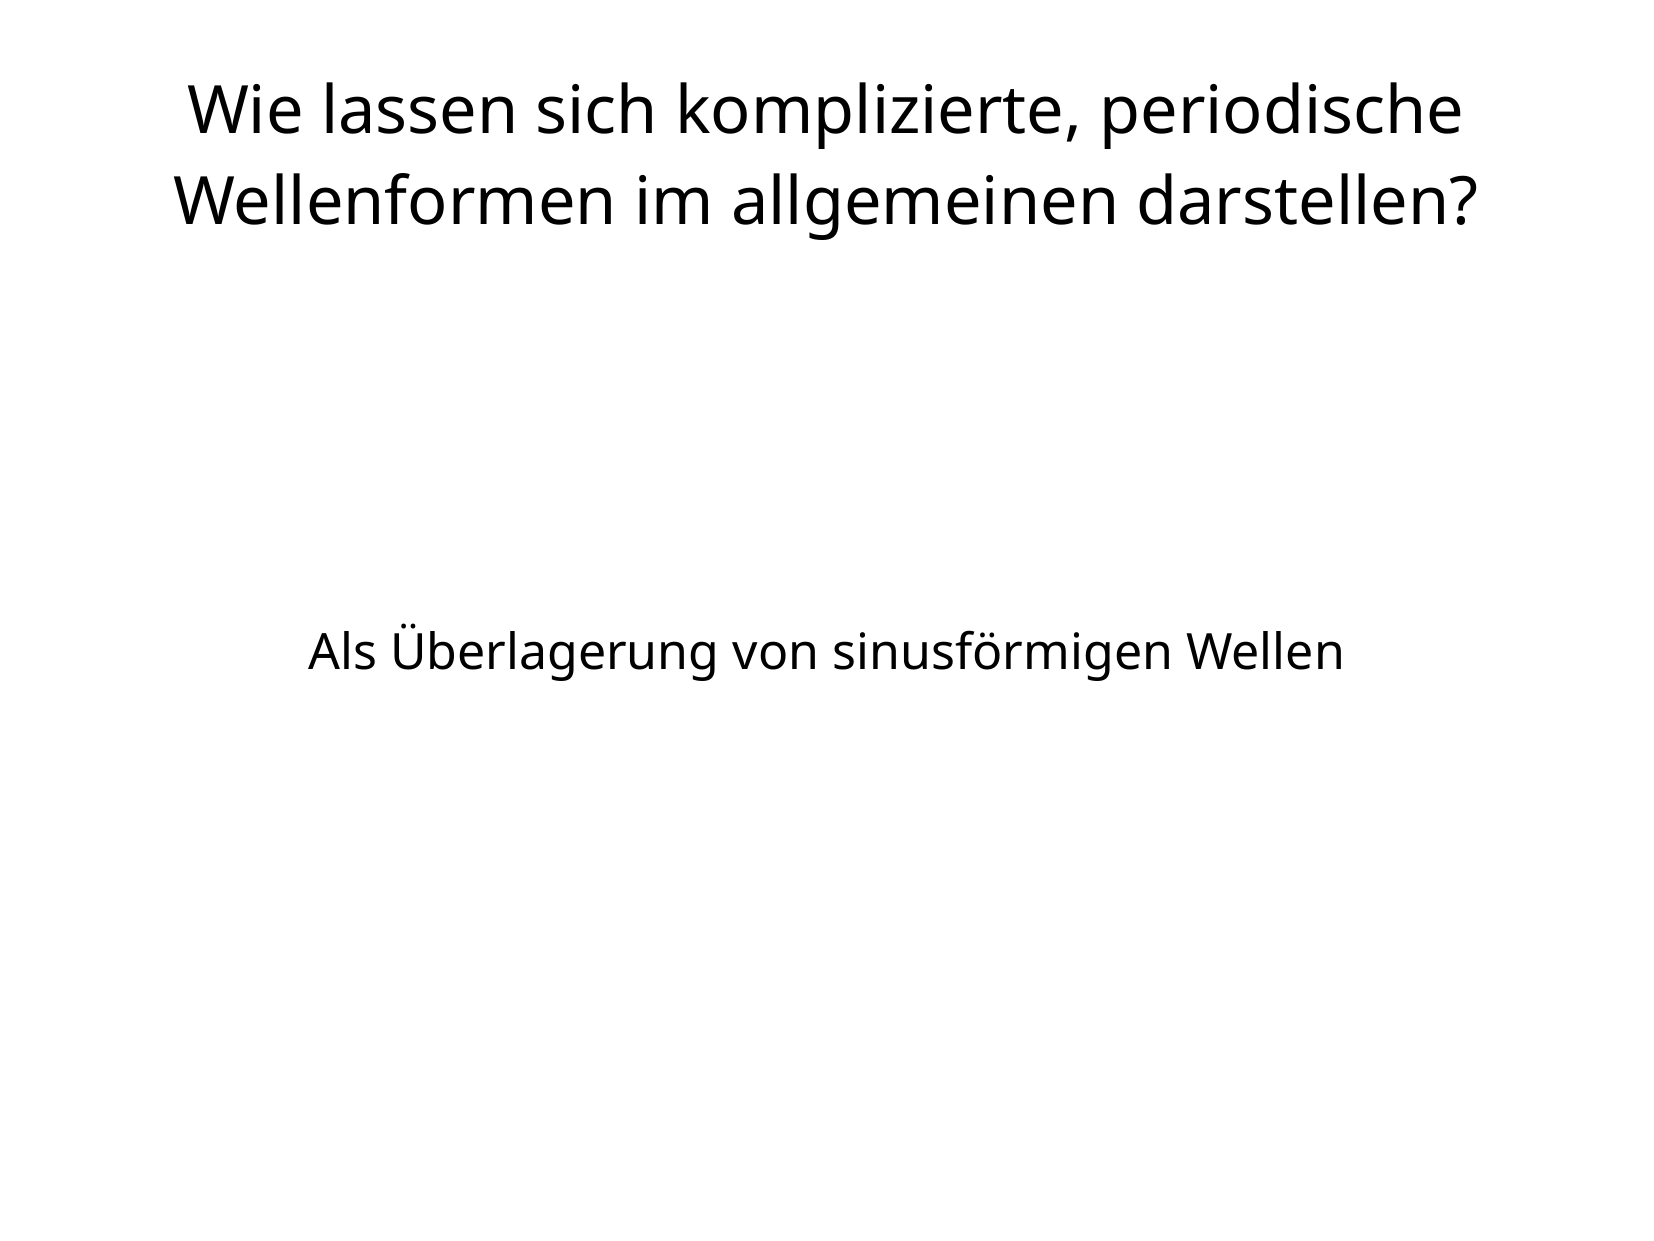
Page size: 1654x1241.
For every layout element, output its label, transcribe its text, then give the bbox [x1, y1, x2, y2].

subtitle Als Überlagerung von sinusförmigen Wellen [82, 290, 1571, 1010]
title Wie lassen sich komplizierte, periodische Wellenformen im allgemeinen darstellen? [82, 49, 1571, 257]
